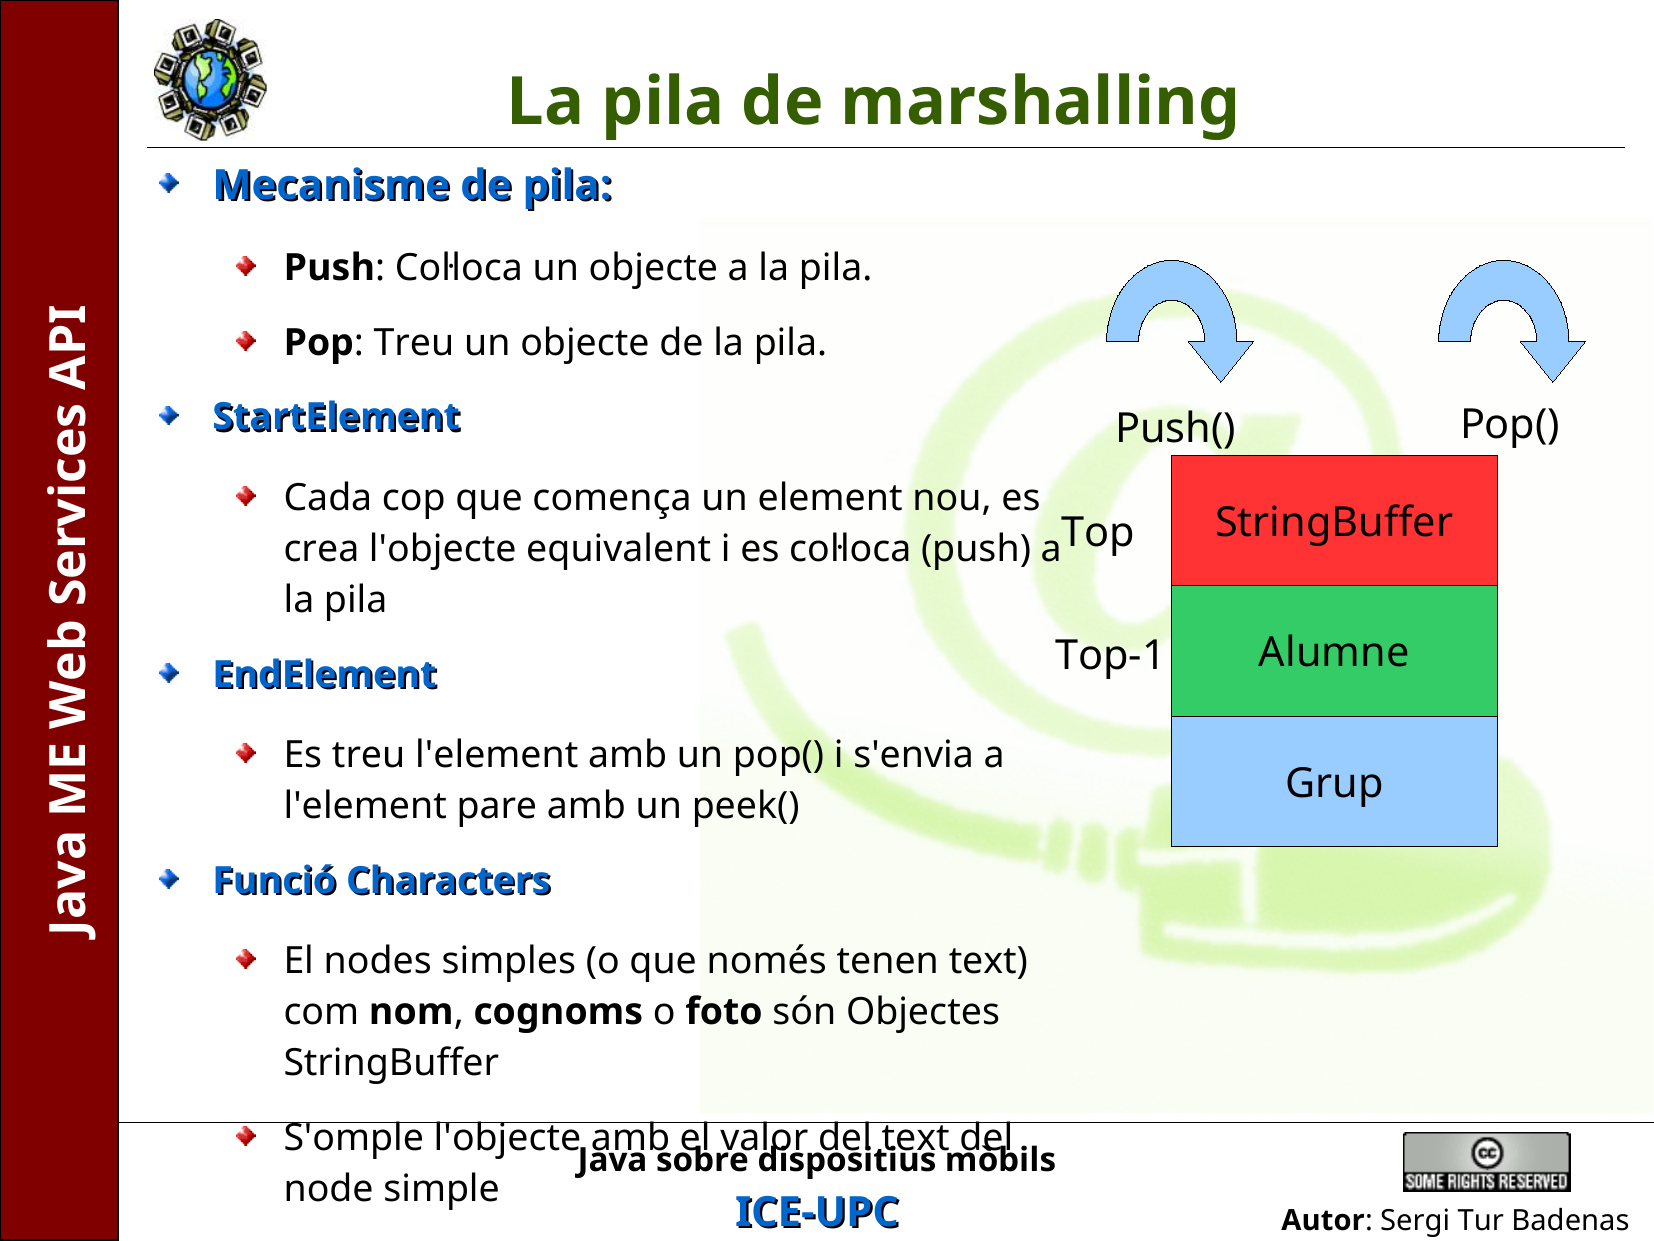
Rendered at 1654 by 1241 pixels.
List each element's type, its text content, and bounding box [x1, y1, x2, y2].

text_box Grup [1171, 717, 1498, 847]
picture [1403, 1132, 1571, 1192]
text_box Top-1 [1073, 618, 1182, 684]
text_box Alumne [1171, 586, 1498, 717]
text_box [1106, 260, 1254, 383]
text_box [1438, 260, 1586, 383]
text_box StringBuffer [1171, 455, 1498, 586]
picture [154, 19, 268, 49]
text_box Pop() [1445, 386, 1579, 452]
title La pila de marshalling [129, 49, 1619, 148]
text_box Top [1073, 494, 1152, 560]
list Mecanisme de pila: Push: Col·loca un objecte a la pila. Pop: Treu un objecte de la pila. StartElement Cada cop que comença un element nou, es crea l'objecte equivalent i es col·loca (push) a la pila EndElement Es treu l'element amb un pop() i s'envia a l'element pare amb un peek() Funció Characters El nodes simples (o que només tenen text) com nom, cognoms o foto són Objectes StringBuffer S'omple l'objecte amb el valor del text del node simple [141, 154, 1073, 1117]
picture [236, 1126, 256, 1146]
picture [1073, 217, 1654, 1113]
text_box Push() [1100, 390, 1255, 456]
